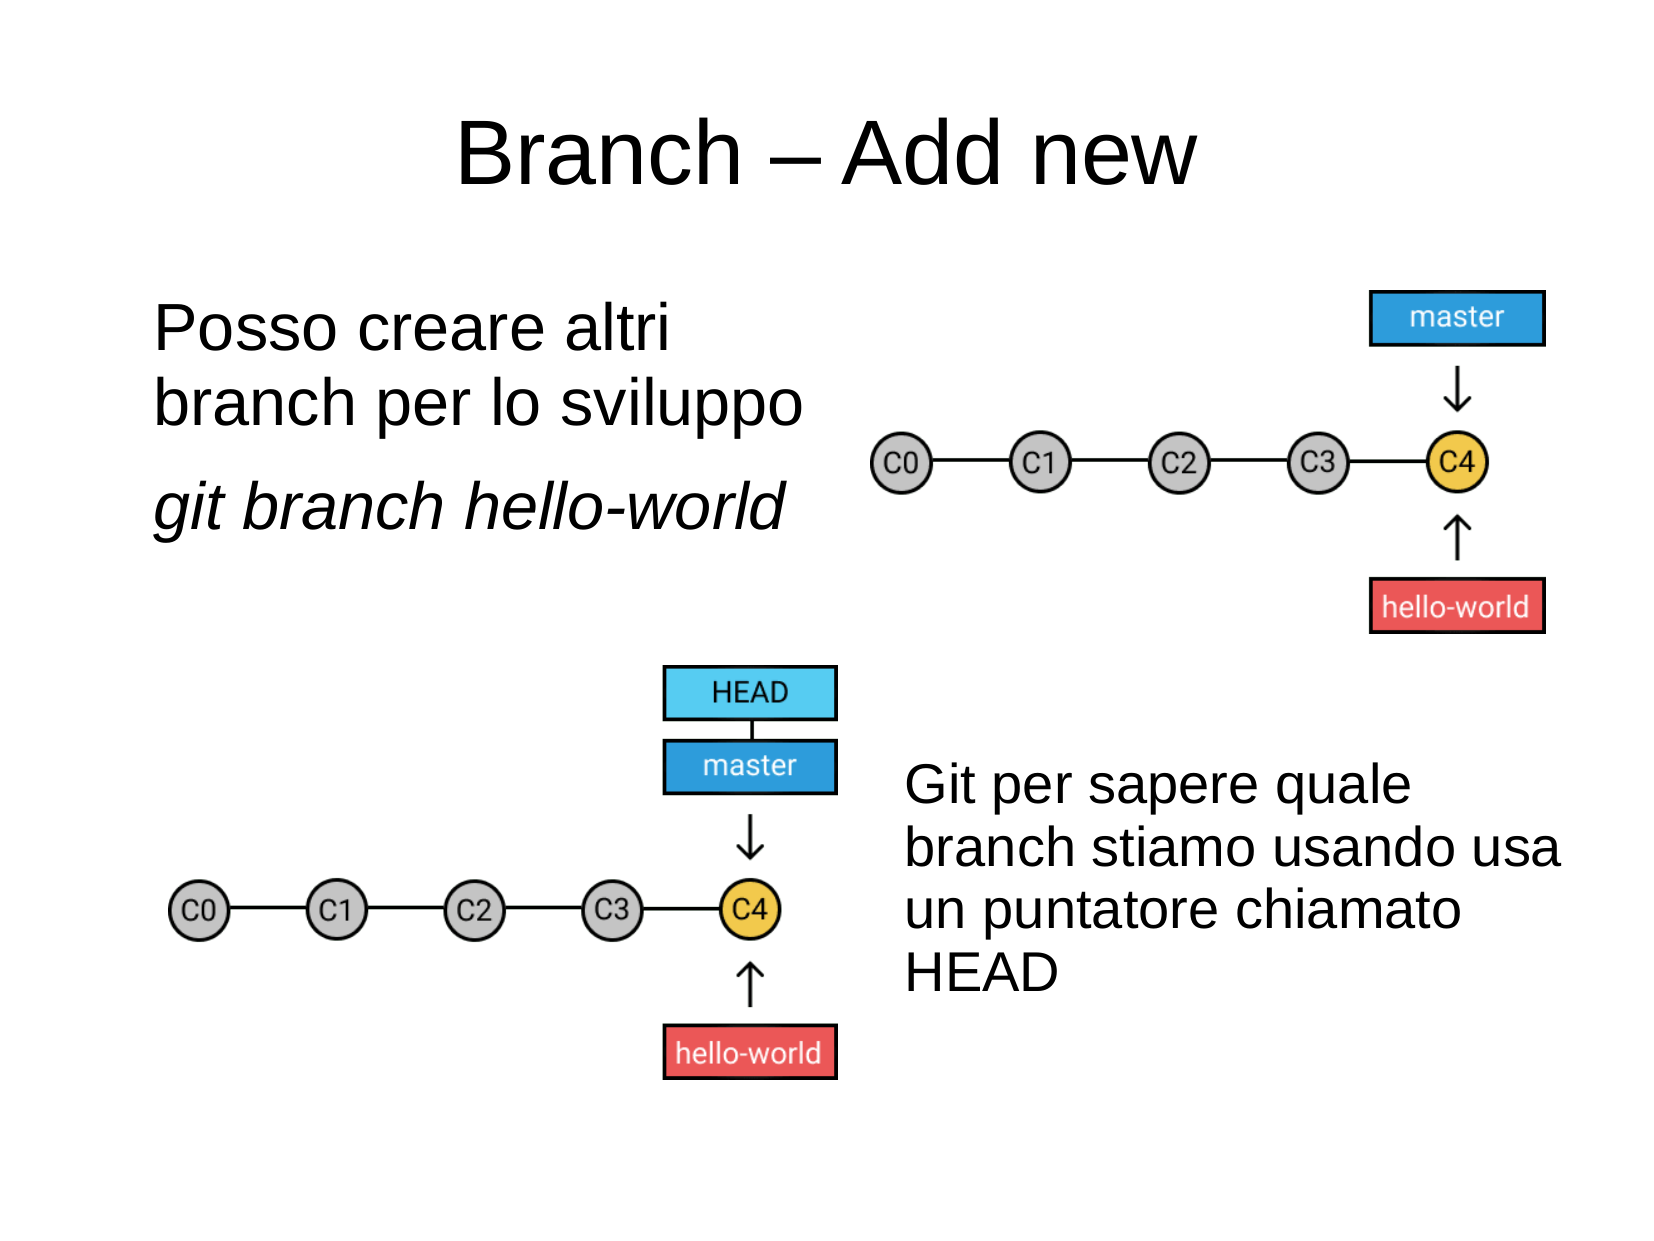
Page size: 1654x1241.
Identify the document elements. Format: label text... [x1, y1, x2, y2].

list Posso creare altri branch per lo sviluppo git branch hello-world [82, 290, 809, 634]
list Git per sapere quale branch stiamo usando usa un puntatore chiamato HEAD [845, 665, 1572, 1009]
title Branch – Add new [82, 49, 1571, 257]
picture [168, 665, 838, 1081]
picture [870, 290, 1546, 634]
